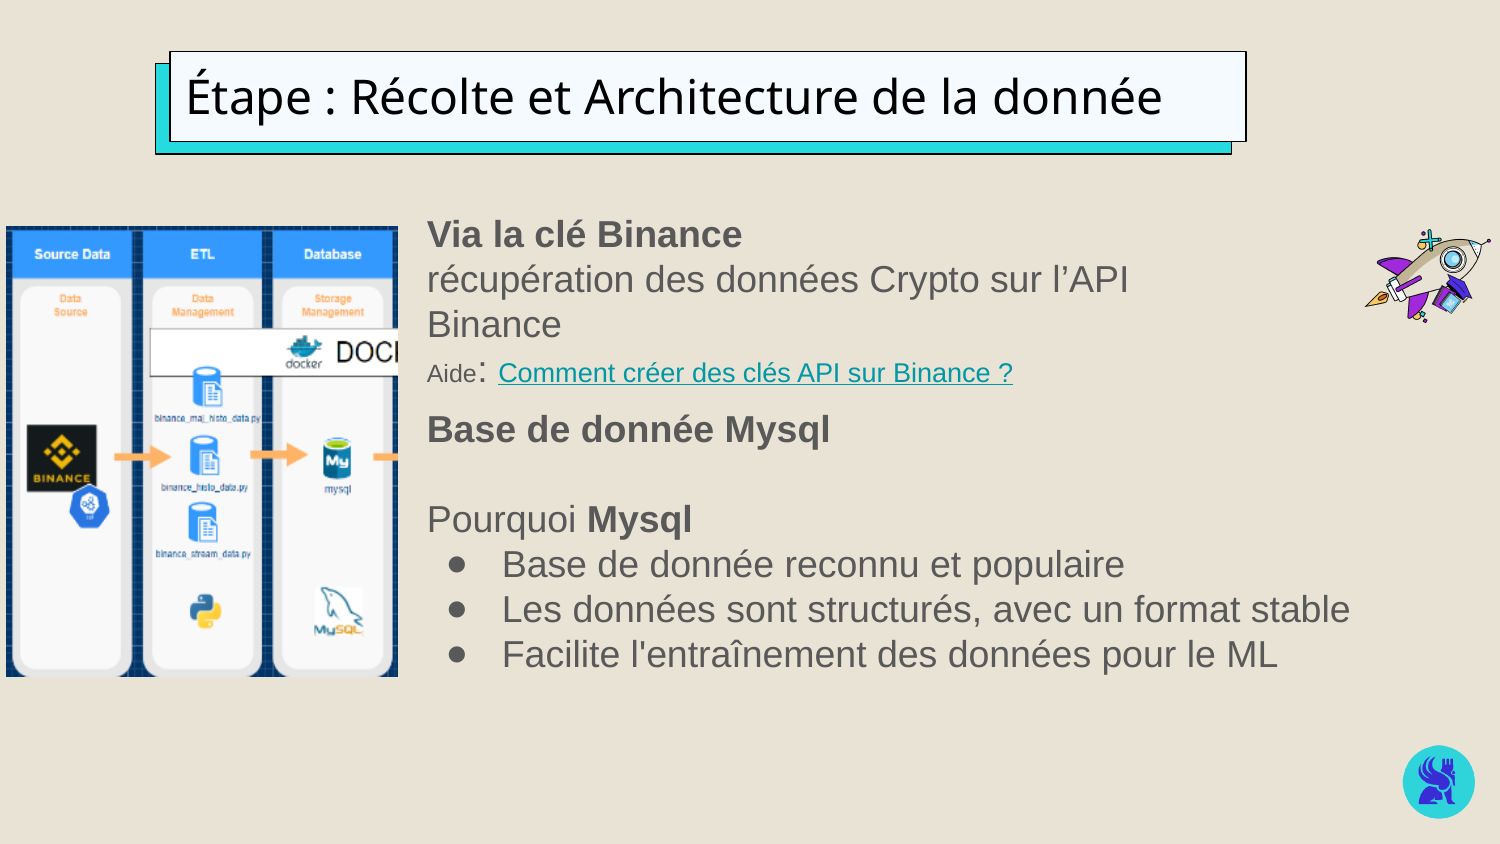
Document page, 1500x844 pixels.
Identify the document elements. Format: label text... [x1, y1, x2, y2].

text_box [155, 63, 1232, 154]
picture [1402, 745, 1475, 819]
picture [1355, 197, 1500, 350]
text_box Via la clé Binance récupération des données Crypto sur l’API Binance Aide: Comment créer des clés API sur Binance ? [411, 194, 1163, 405]
text_box Base de donnée Mysql Pourquoi Mysql Base de donnée reconnu et populaire Les données sont structurés, avec un format stable Facilite l'entraînement des données pour le ML [411, 389, 1419, 735]
title Étape : Récolte et Architecture de la donnée [170, 51, 1247, 142]
picture [6, 226, 398, 677]
